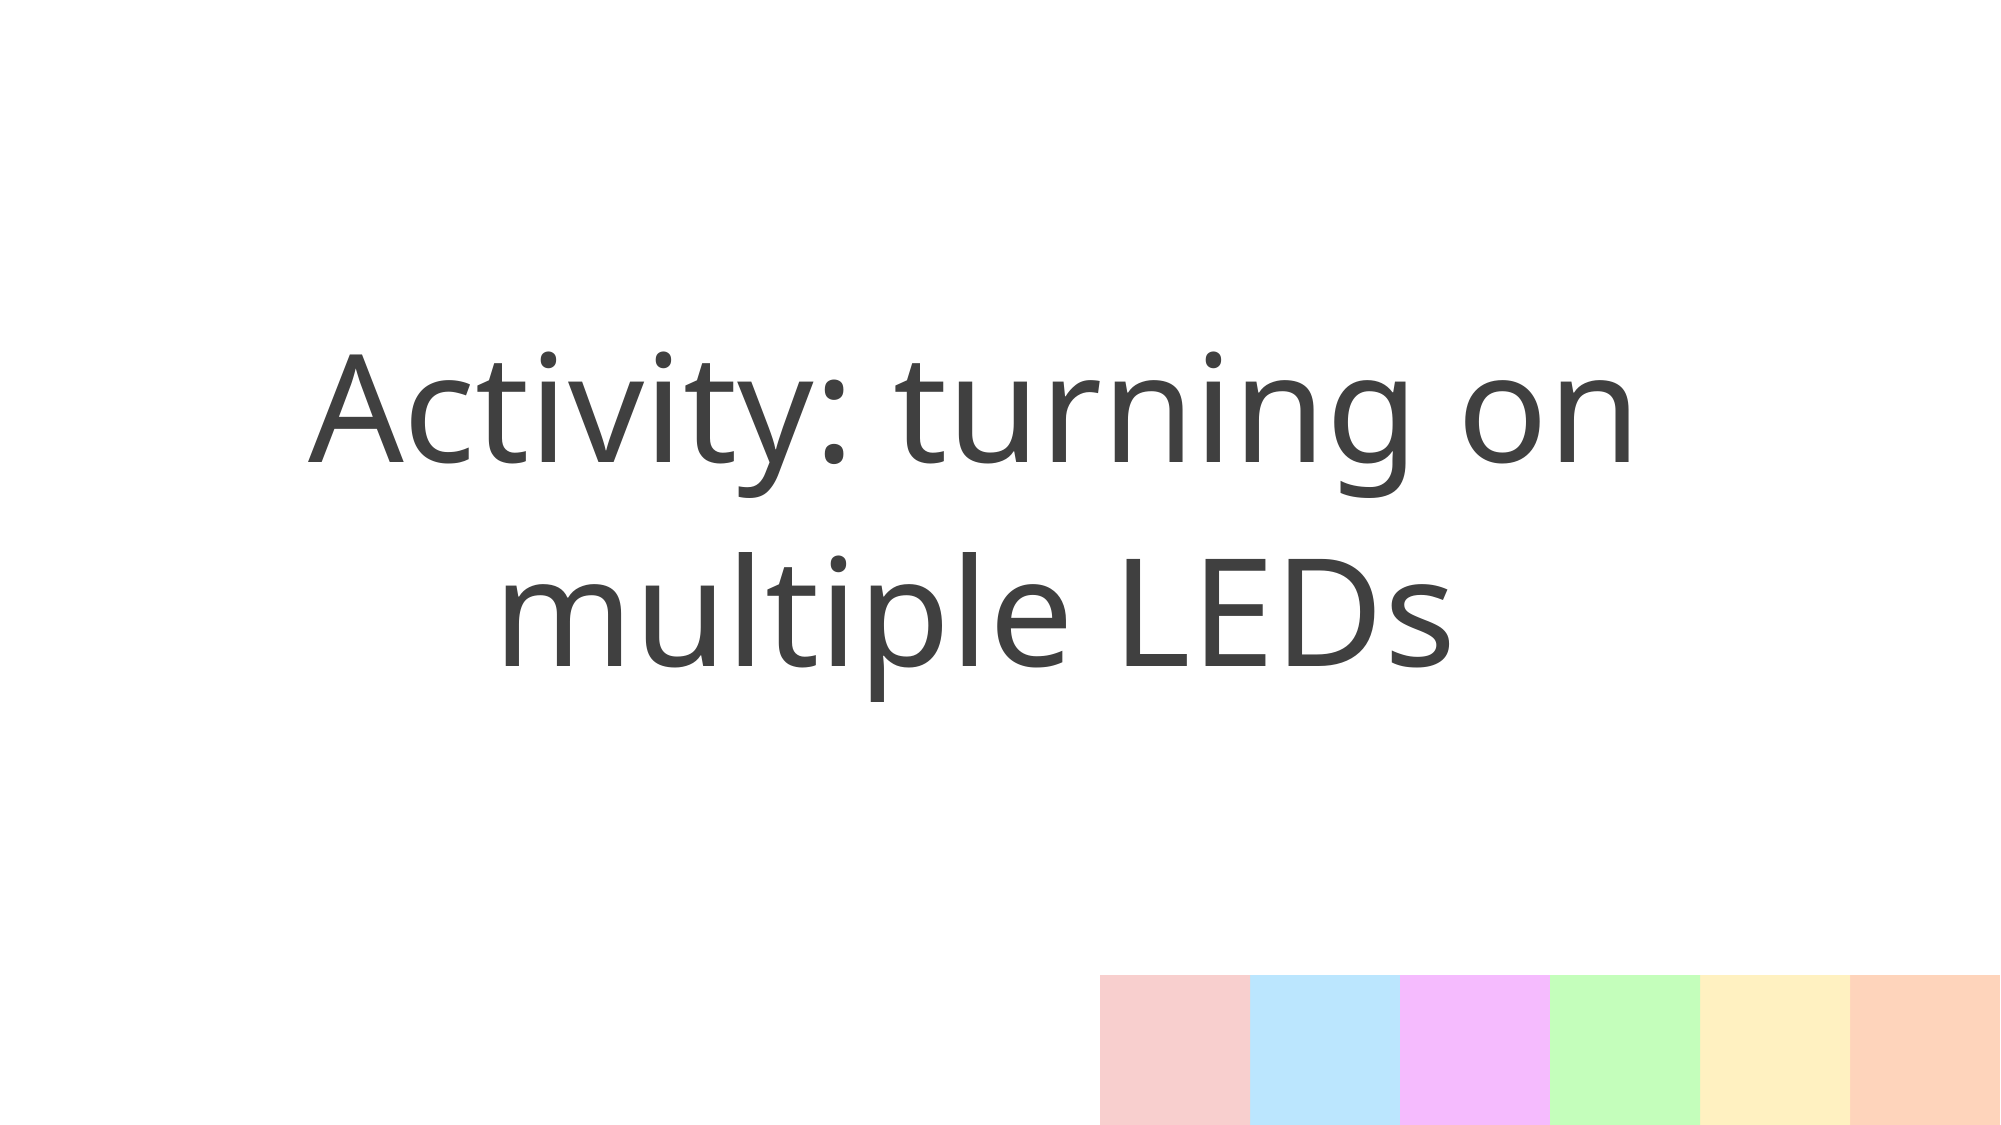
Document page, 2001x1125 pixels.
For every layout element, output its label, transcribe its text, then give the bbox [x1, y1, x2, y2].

title Activity: turning on multiple LEDs [75, 301, 1876, 712]
